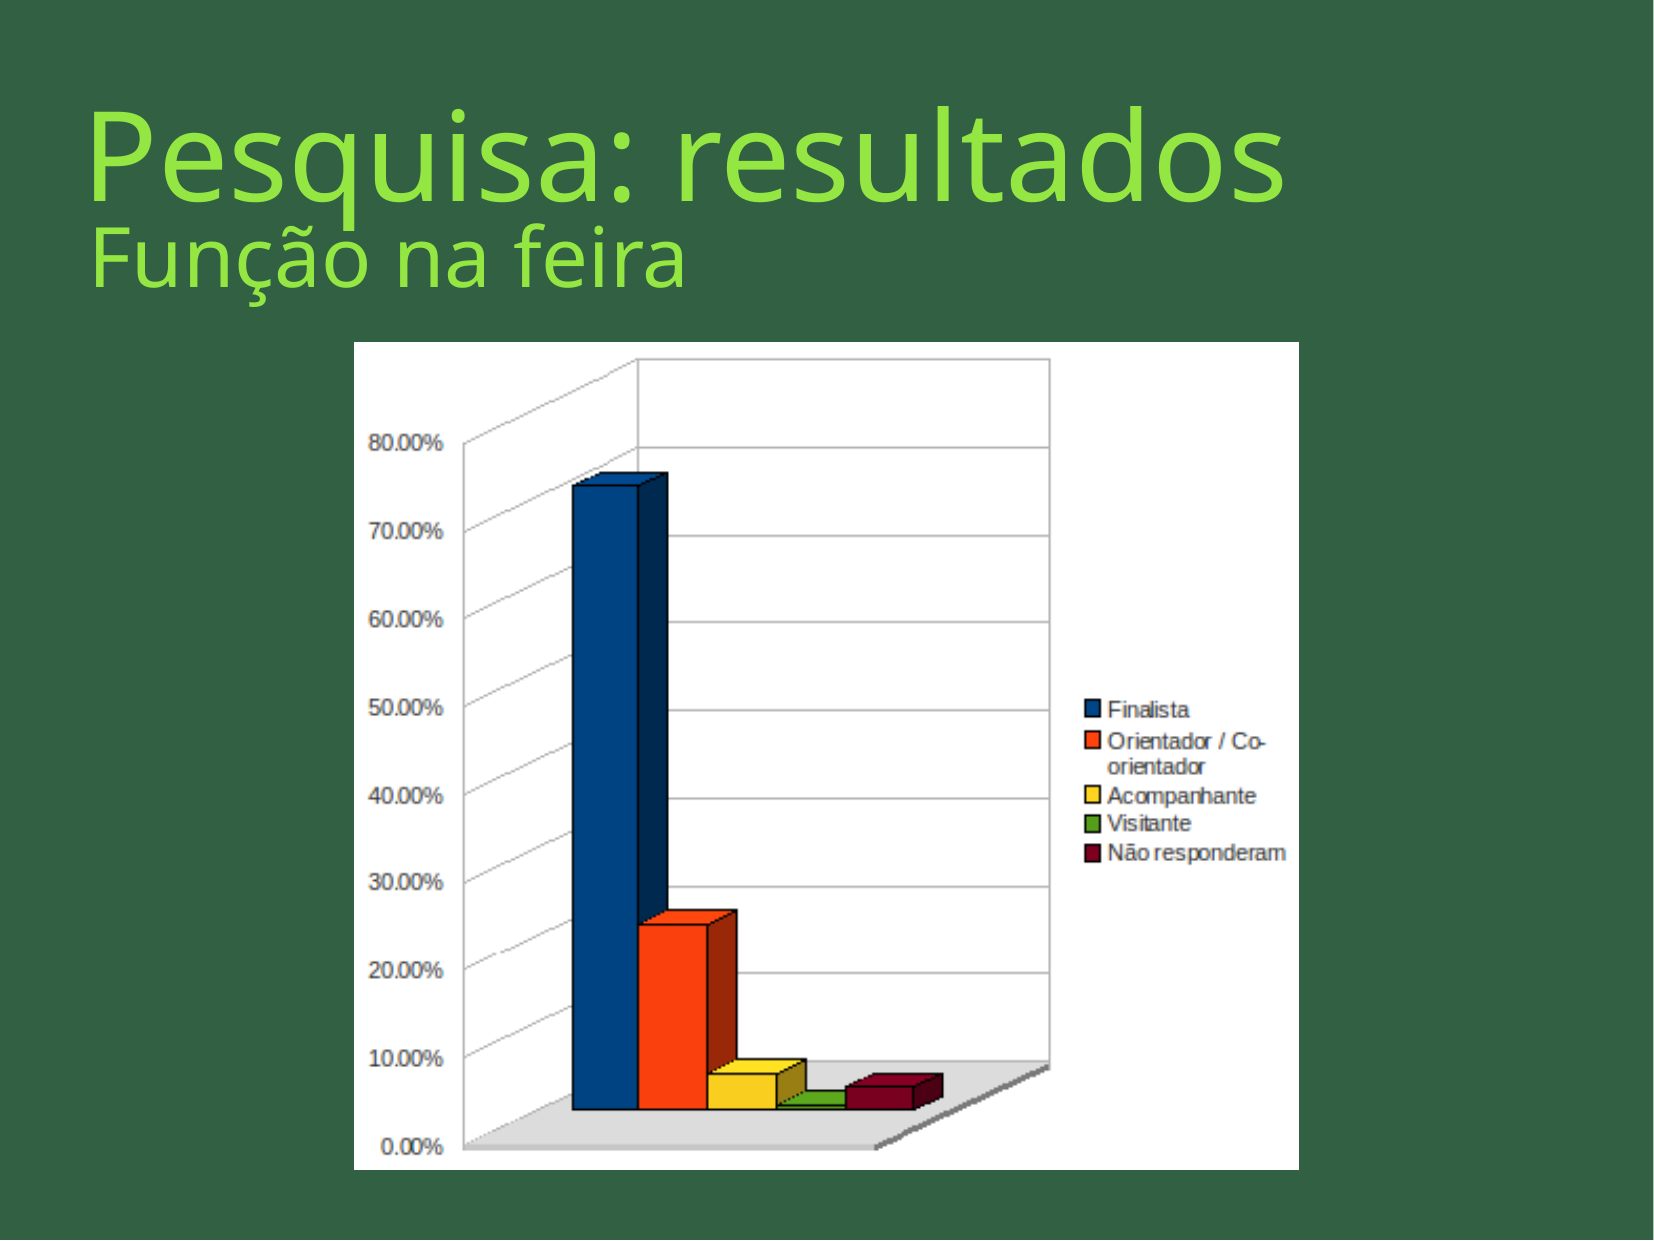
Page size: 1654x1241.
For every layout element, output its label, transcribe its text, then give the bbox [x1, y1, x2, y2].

picture [354, 342, 1299, 1170]
title Pesquisa: resultados [82, 49, 1571, 257]
title Função na feira [88, 177, 1577, 334]
